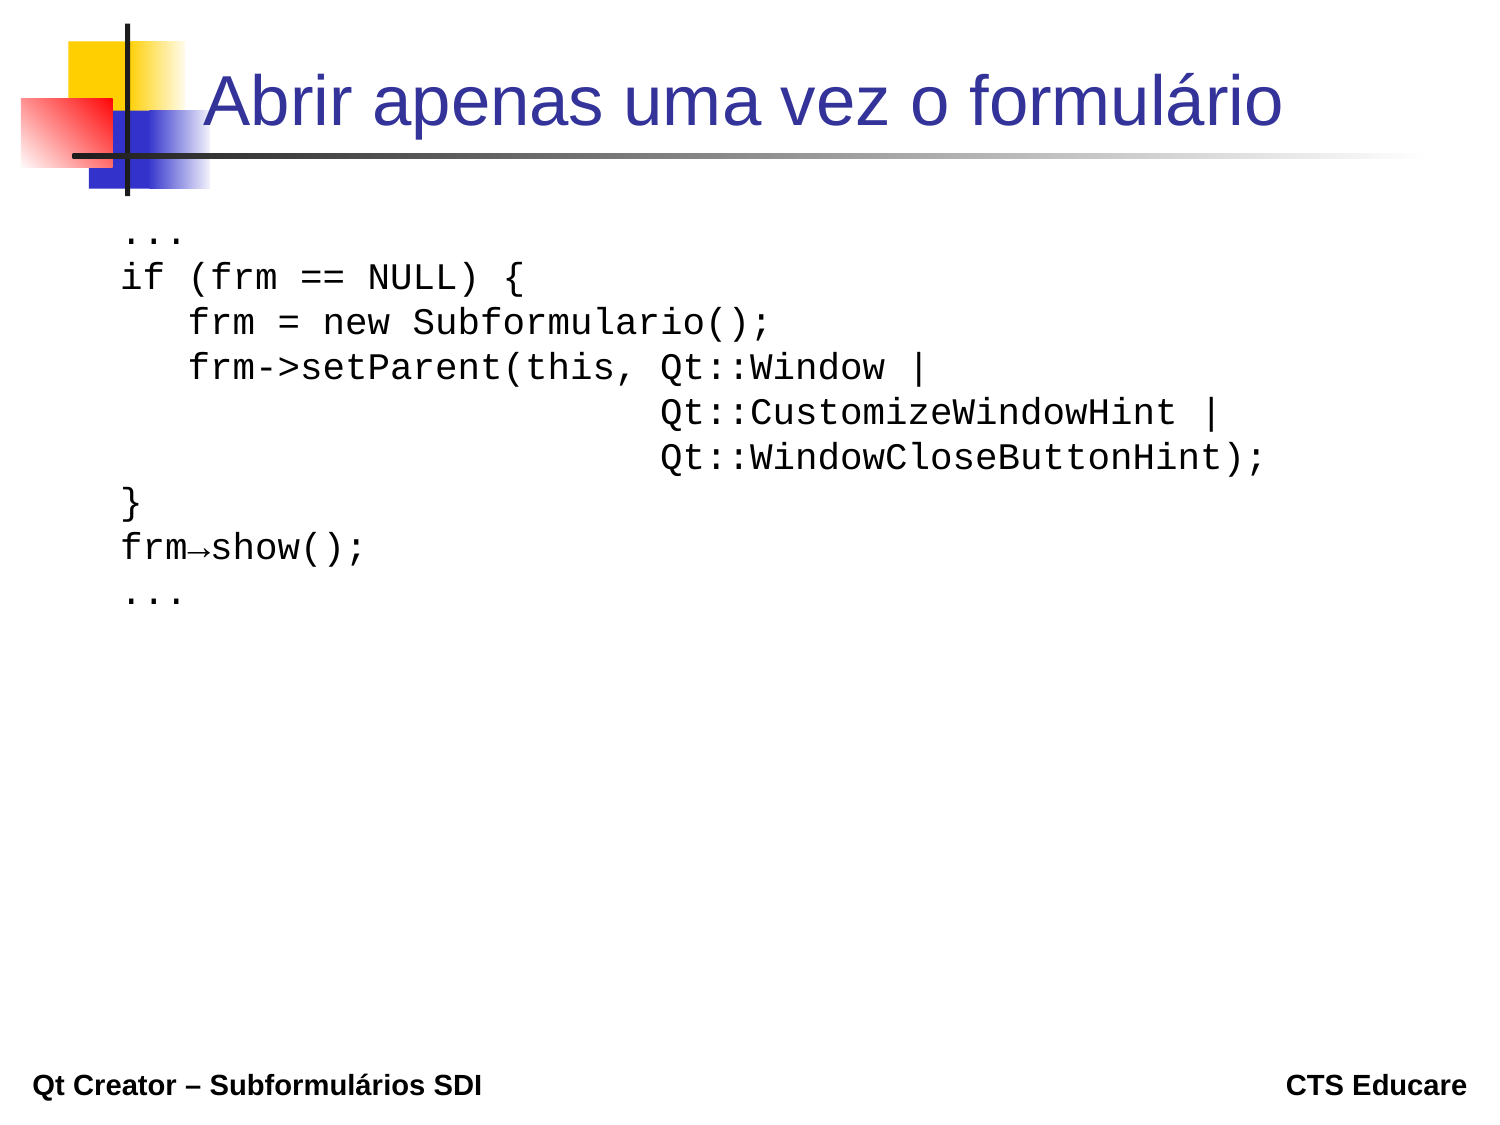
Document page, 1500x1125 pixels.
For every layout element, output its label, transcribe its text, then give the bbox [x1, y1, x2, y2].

text_box ... if (frm == NULL) { frm = new Subformulario(); frm->setParent(this, Qt::Window | Qt::CustomizeWindowHint | Qt::WindowCloseButtonHint); } frm→show(); ... [105, 199, 1447, 620]
title Abrir apenas uma vez o formulário [188, 46, 1468, 149]
